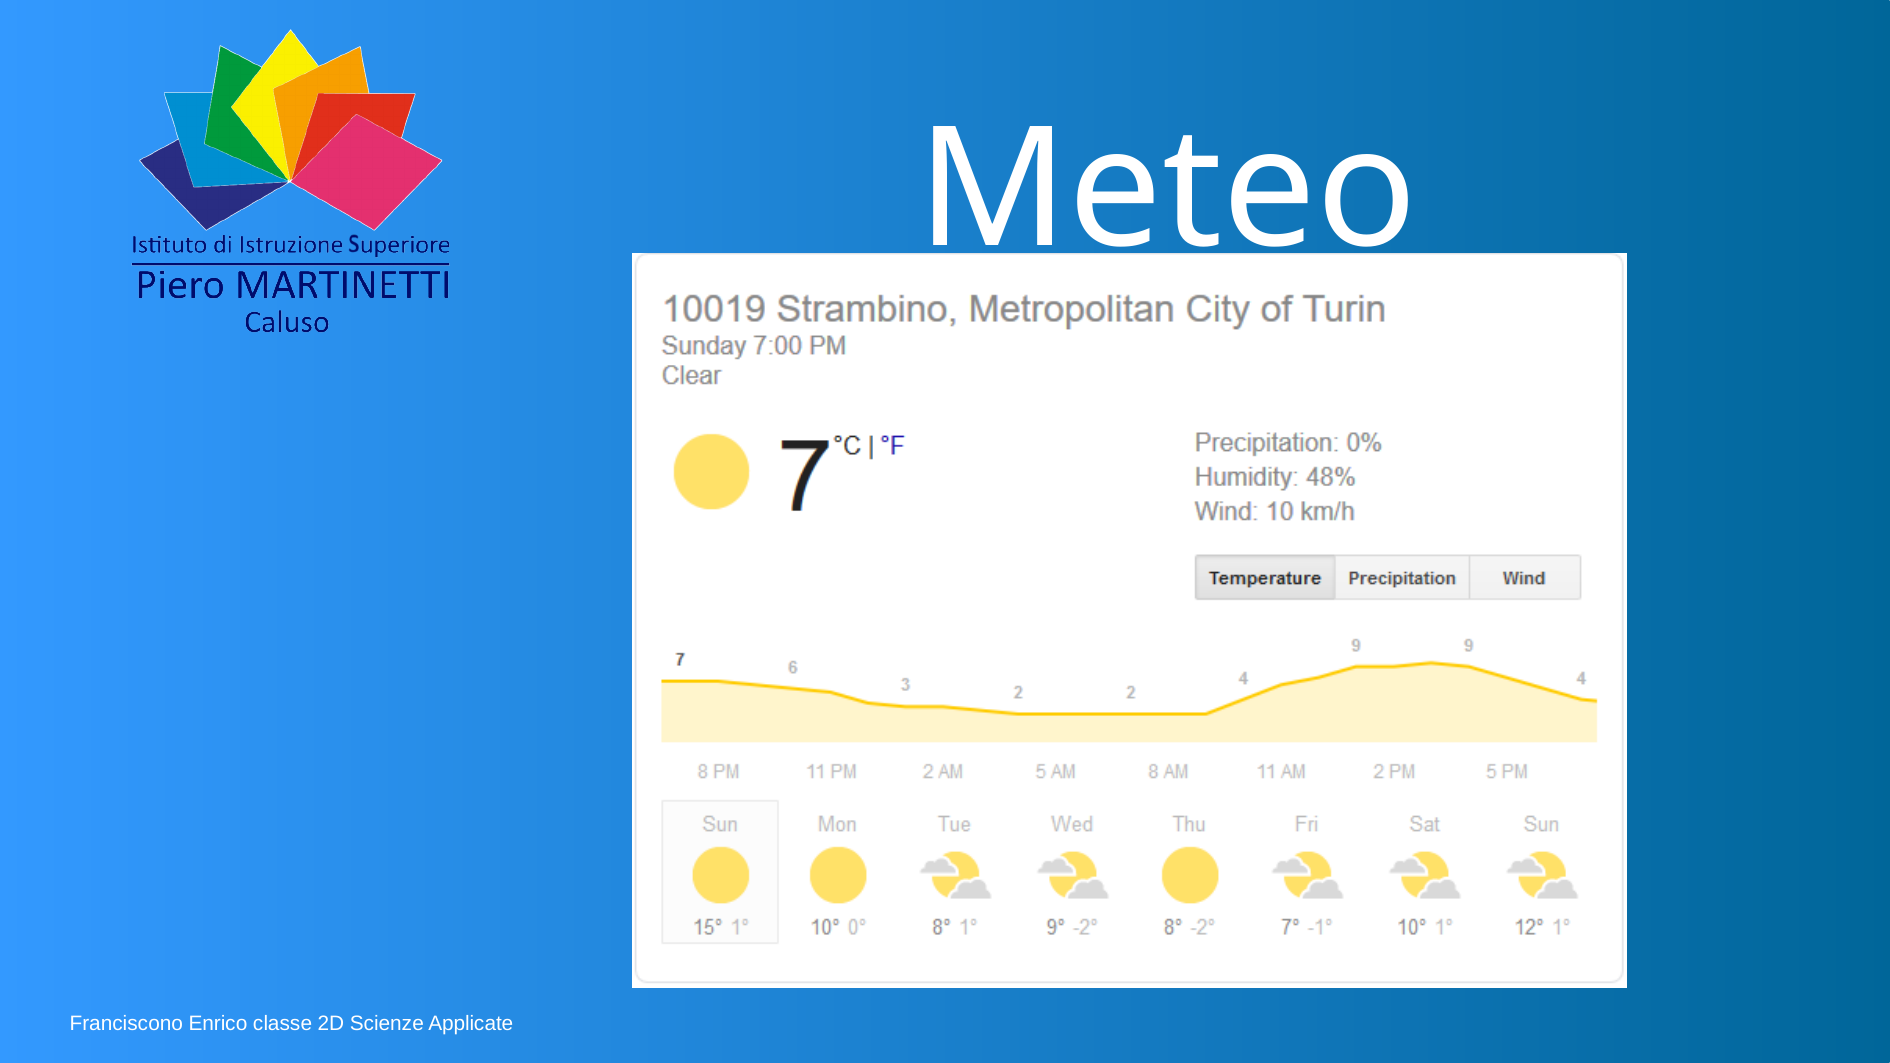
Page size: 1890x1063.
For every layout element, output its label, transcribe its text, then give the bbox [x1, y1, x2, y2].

text_box Meteo [591, 59, 1760, 268]
picture [0, 23, 591, 355]
picture [632, 253, 1627, 988]
text_box Franciscono Enrico classe 2D Scienze Applicate [54, 1004, 628, 1063]
